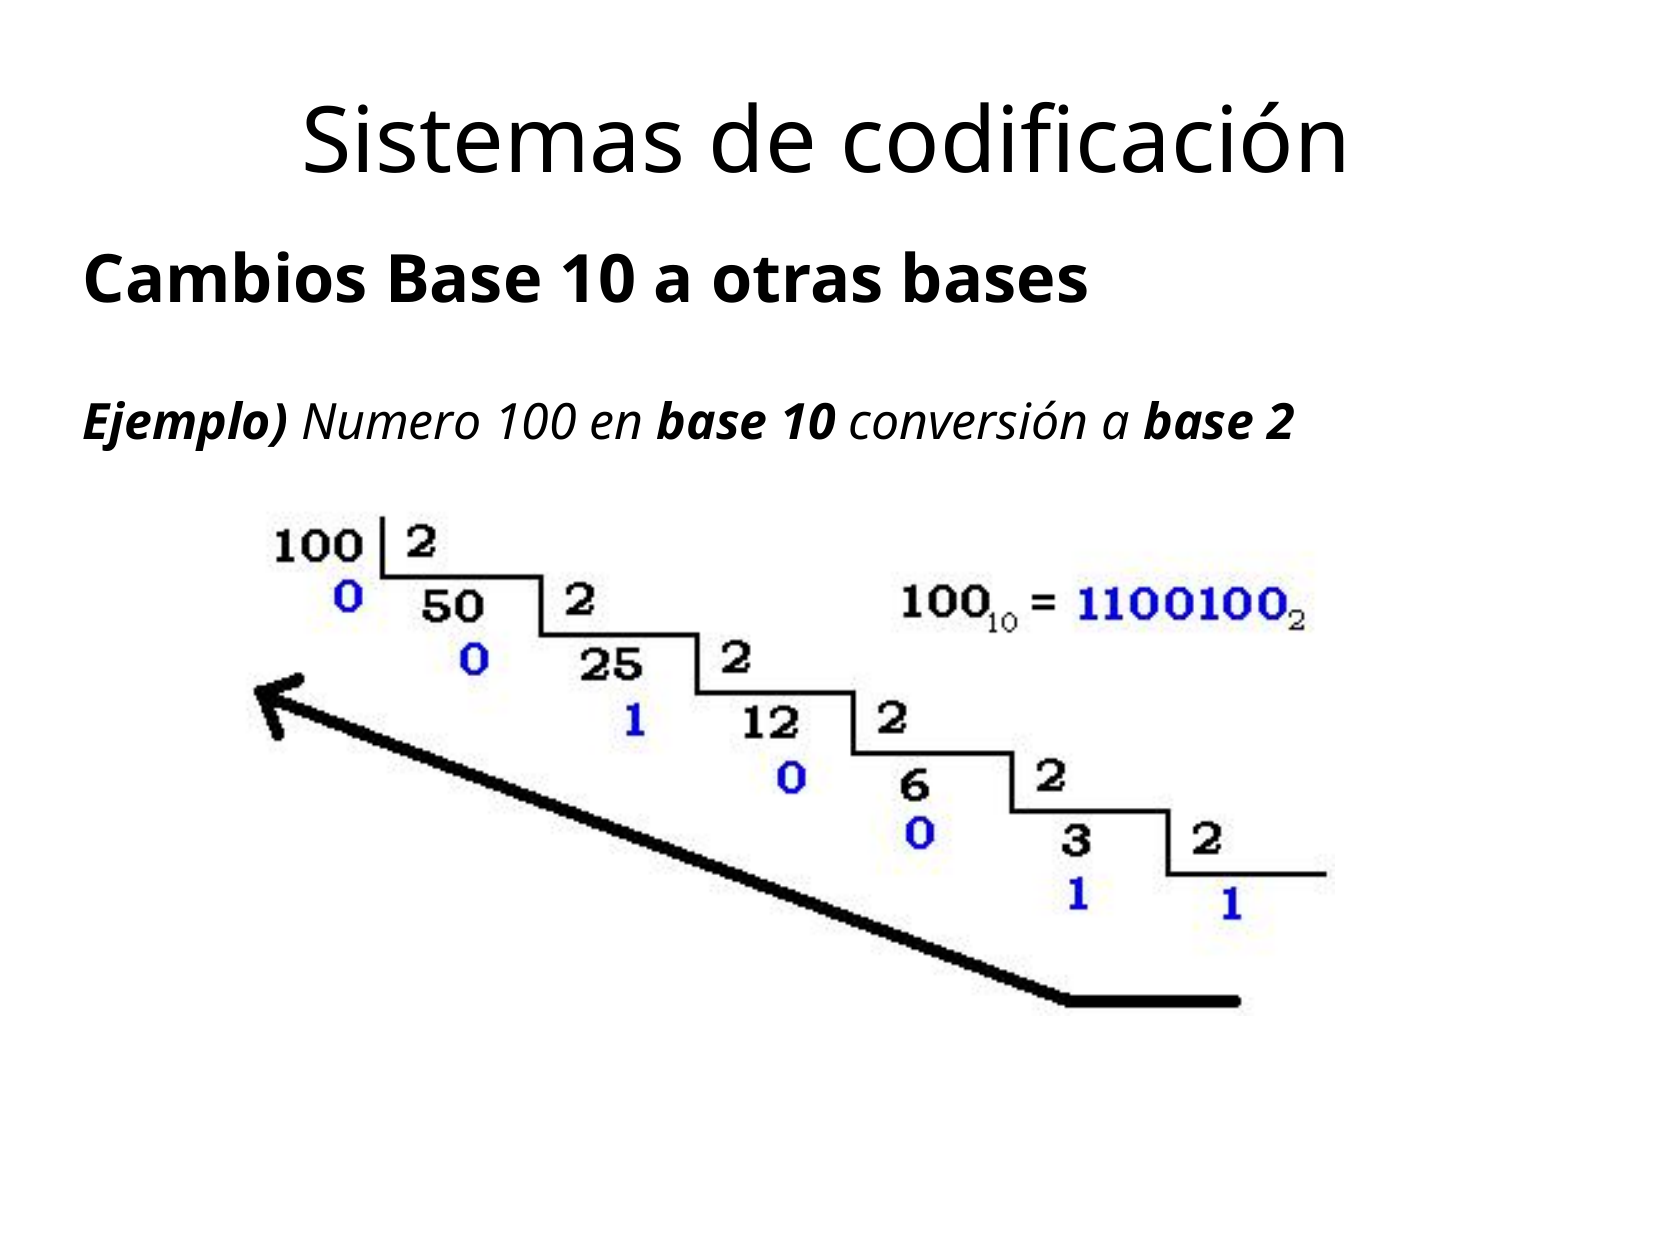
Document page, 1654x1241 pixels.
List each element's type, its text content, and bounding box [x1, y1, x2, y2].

list Cambios Base 10 a otras bases Ejemplo) Numero 100 en base 10 conversión a base 2 [82, 231, 1571, 951]
picture [227, 472, 1335, 1016]
title Sistemas de codificación [82, 49, 1571, 225]
